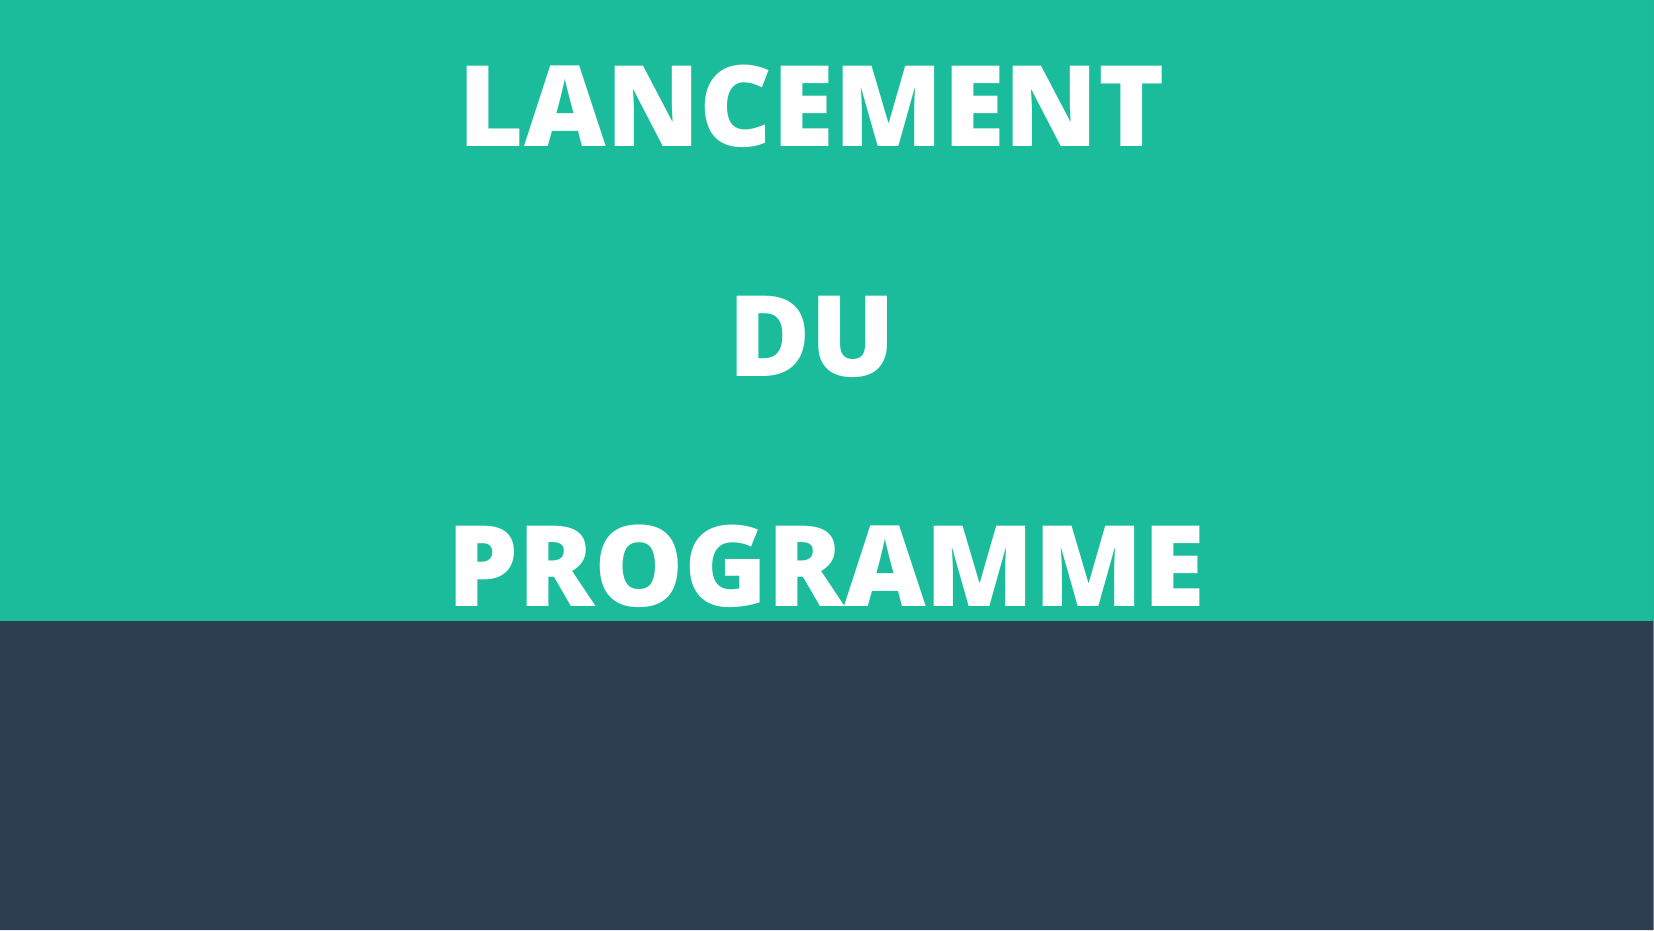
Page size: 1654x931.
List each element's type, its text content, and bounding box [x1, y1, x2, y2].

title LANCEMENT DU PROGRAMME [59, 0, 1595, 590]
